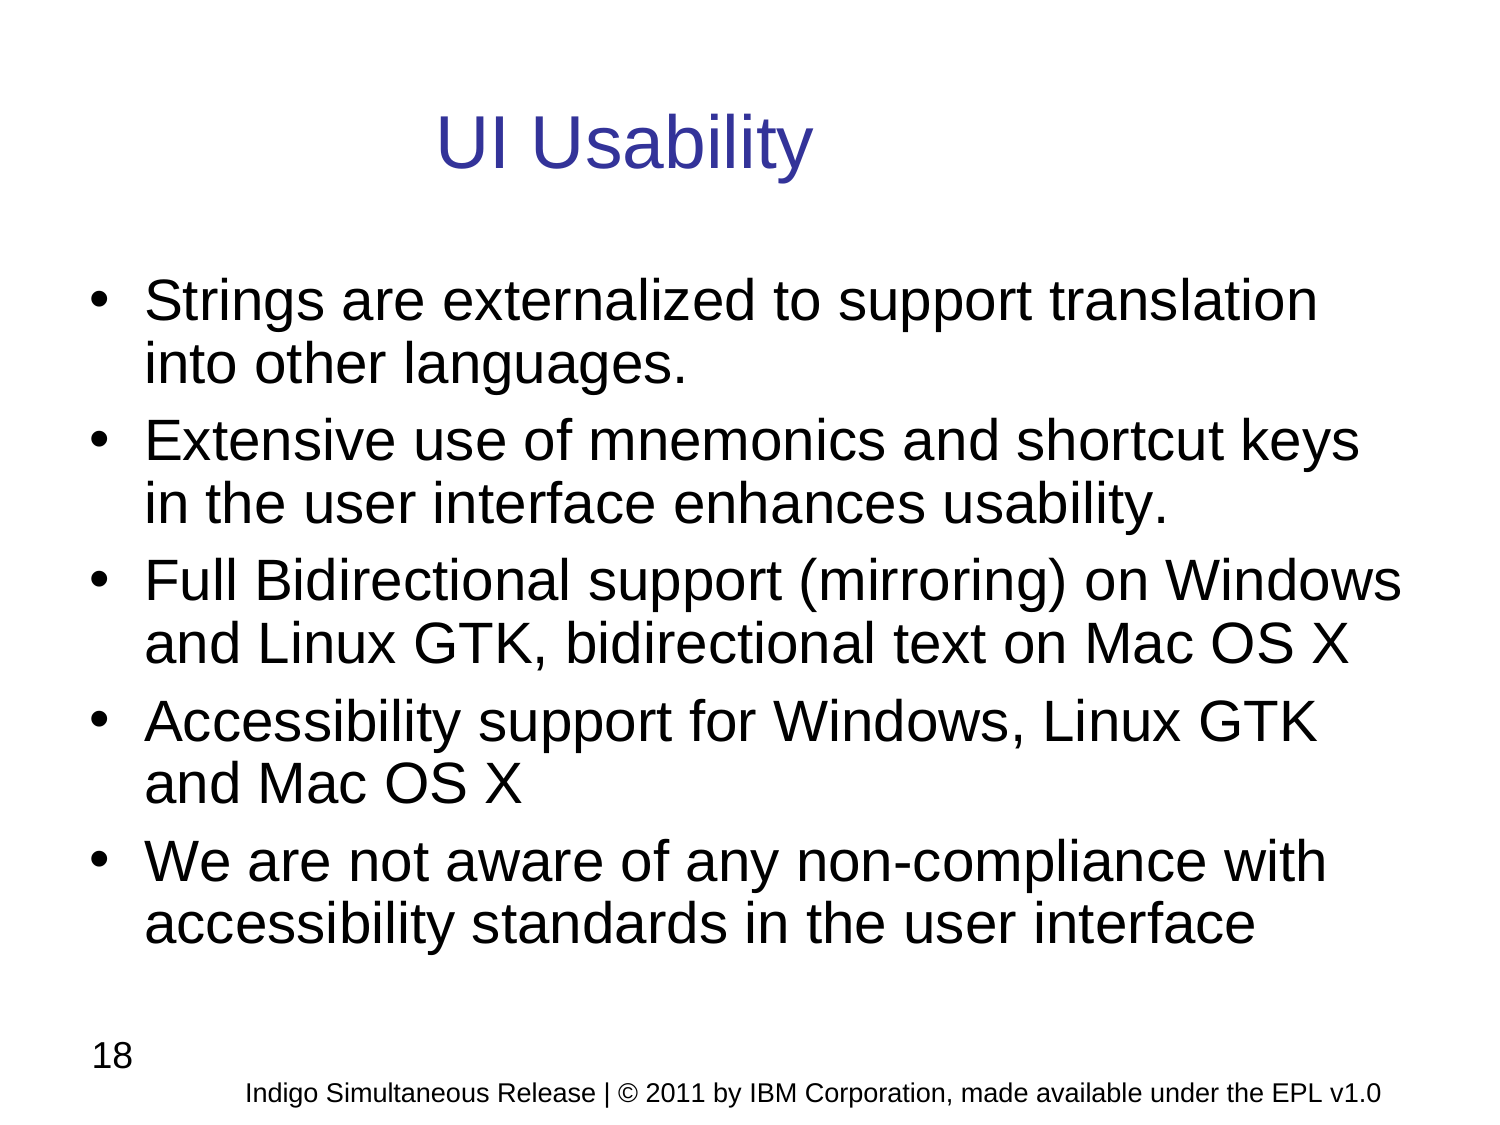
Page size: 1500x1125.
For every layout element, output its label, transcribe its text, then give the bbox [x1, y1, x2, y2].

title UI Usability [74, 45, 1176, 233]
list Strings are externalized to support translation into other languages. Extensive use of mnemonics and shortcut keys in the user interface enhances usability. Full Bidirectional support (mirroring) on Windows and Linux GTK, bidirectional text on Mac OS X Accessibility support for Windows, Linux GTK and Mac OS X We are not aware of any non-compliance with accessibility standards in the user interface [75, 262, 1426, 1005]
